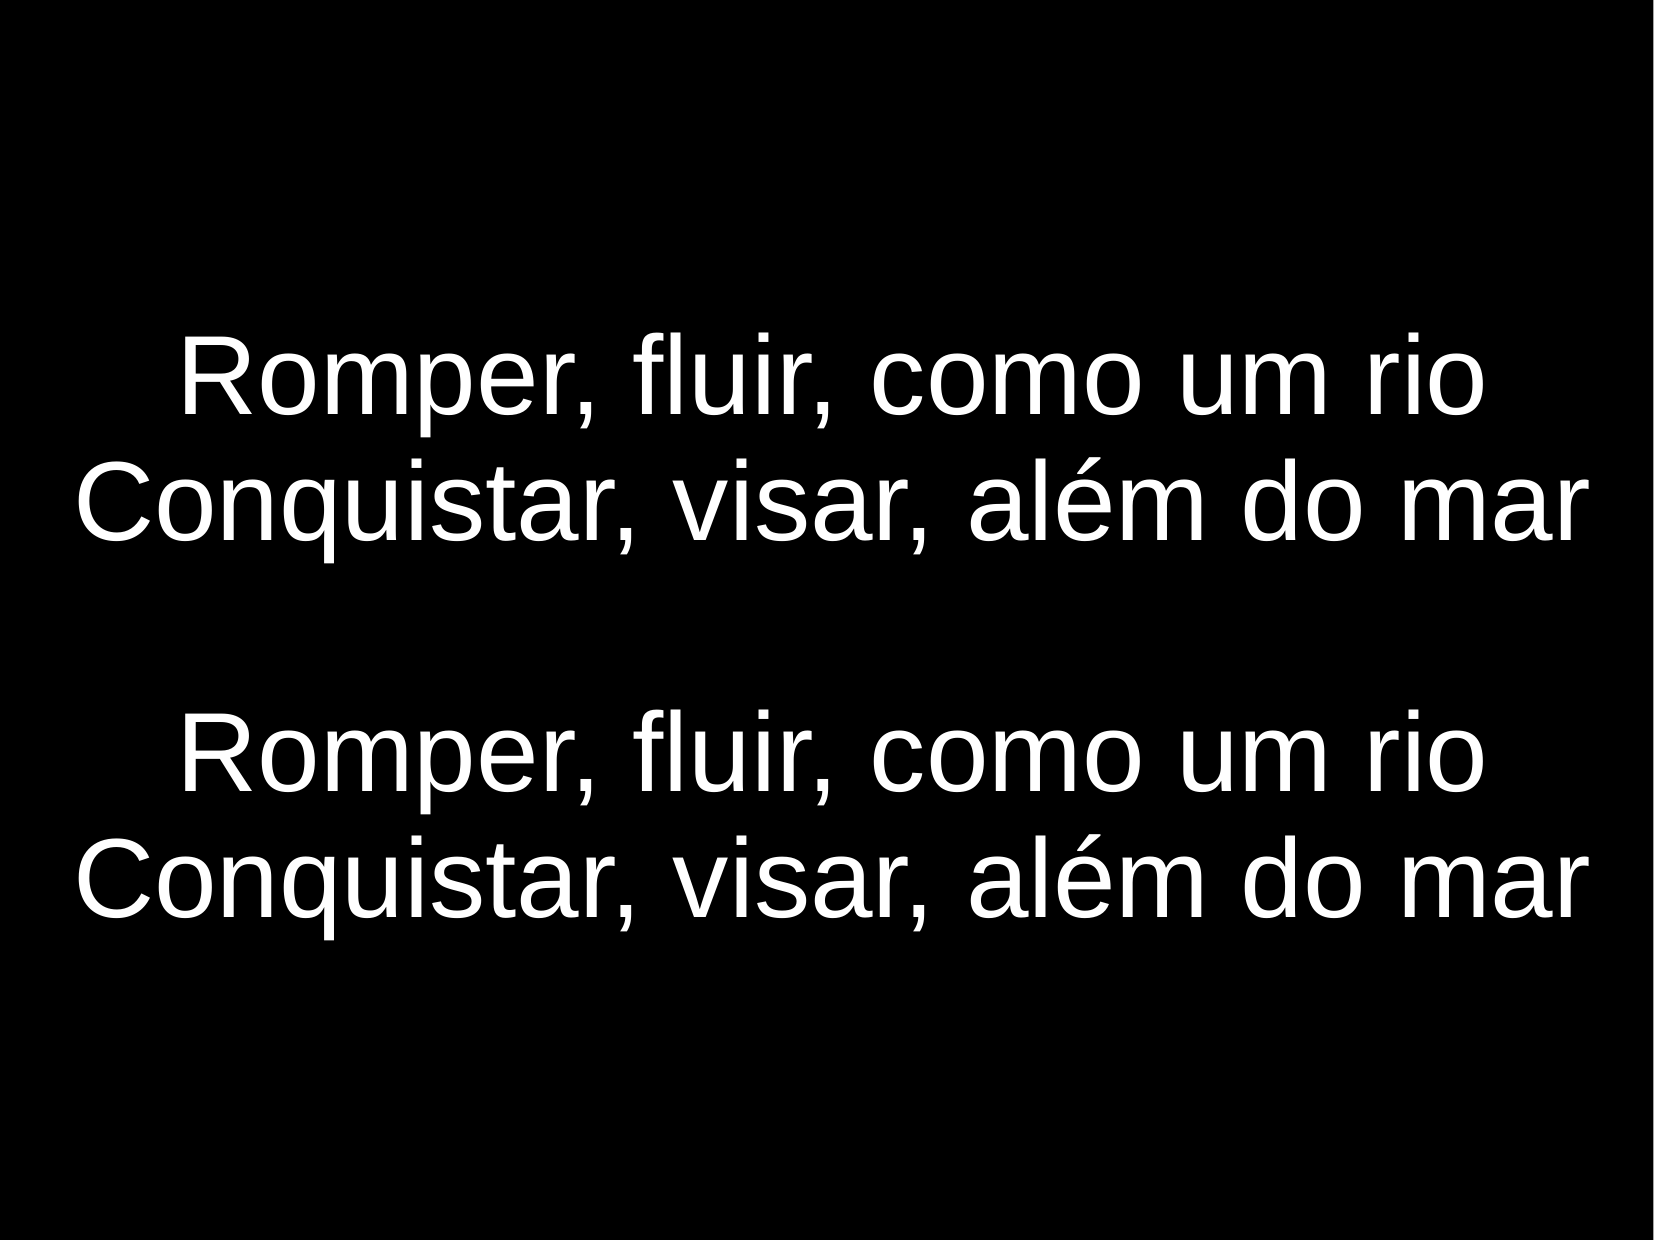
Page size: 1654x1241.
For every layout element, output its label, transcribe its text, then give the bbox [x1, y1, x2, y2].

subtitle Romper, fluir, como um rio Conquistar, visar, além do mar Romper, fluir, como um rio Conquistar, visar, além do mar [35, 49, 1630, 1205]
